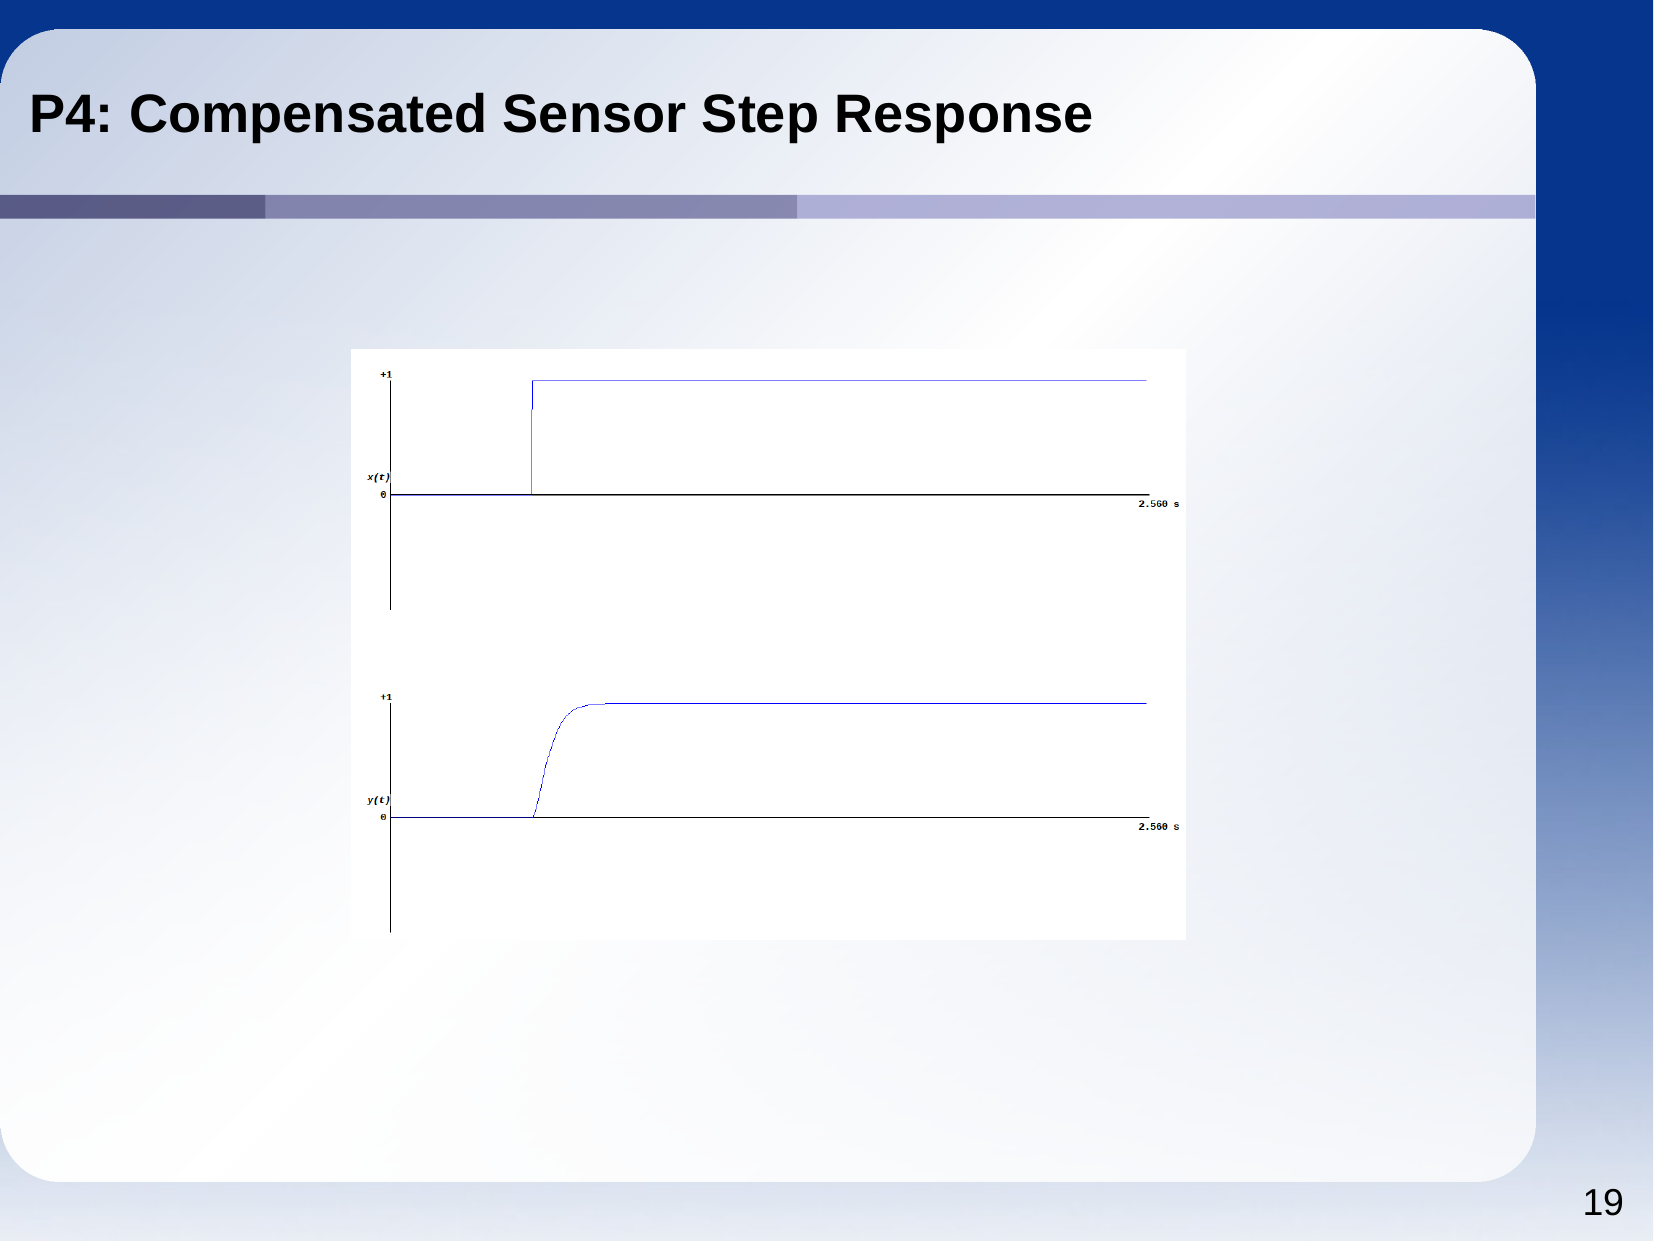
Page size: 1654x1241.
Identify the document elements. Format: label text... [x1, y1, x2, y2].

title P4: Compensated Sensor Step Response [29, 49, 1506, 178]
picture [0, 0, 1654, 1241]
picture [351, 349, 1186, 940]
